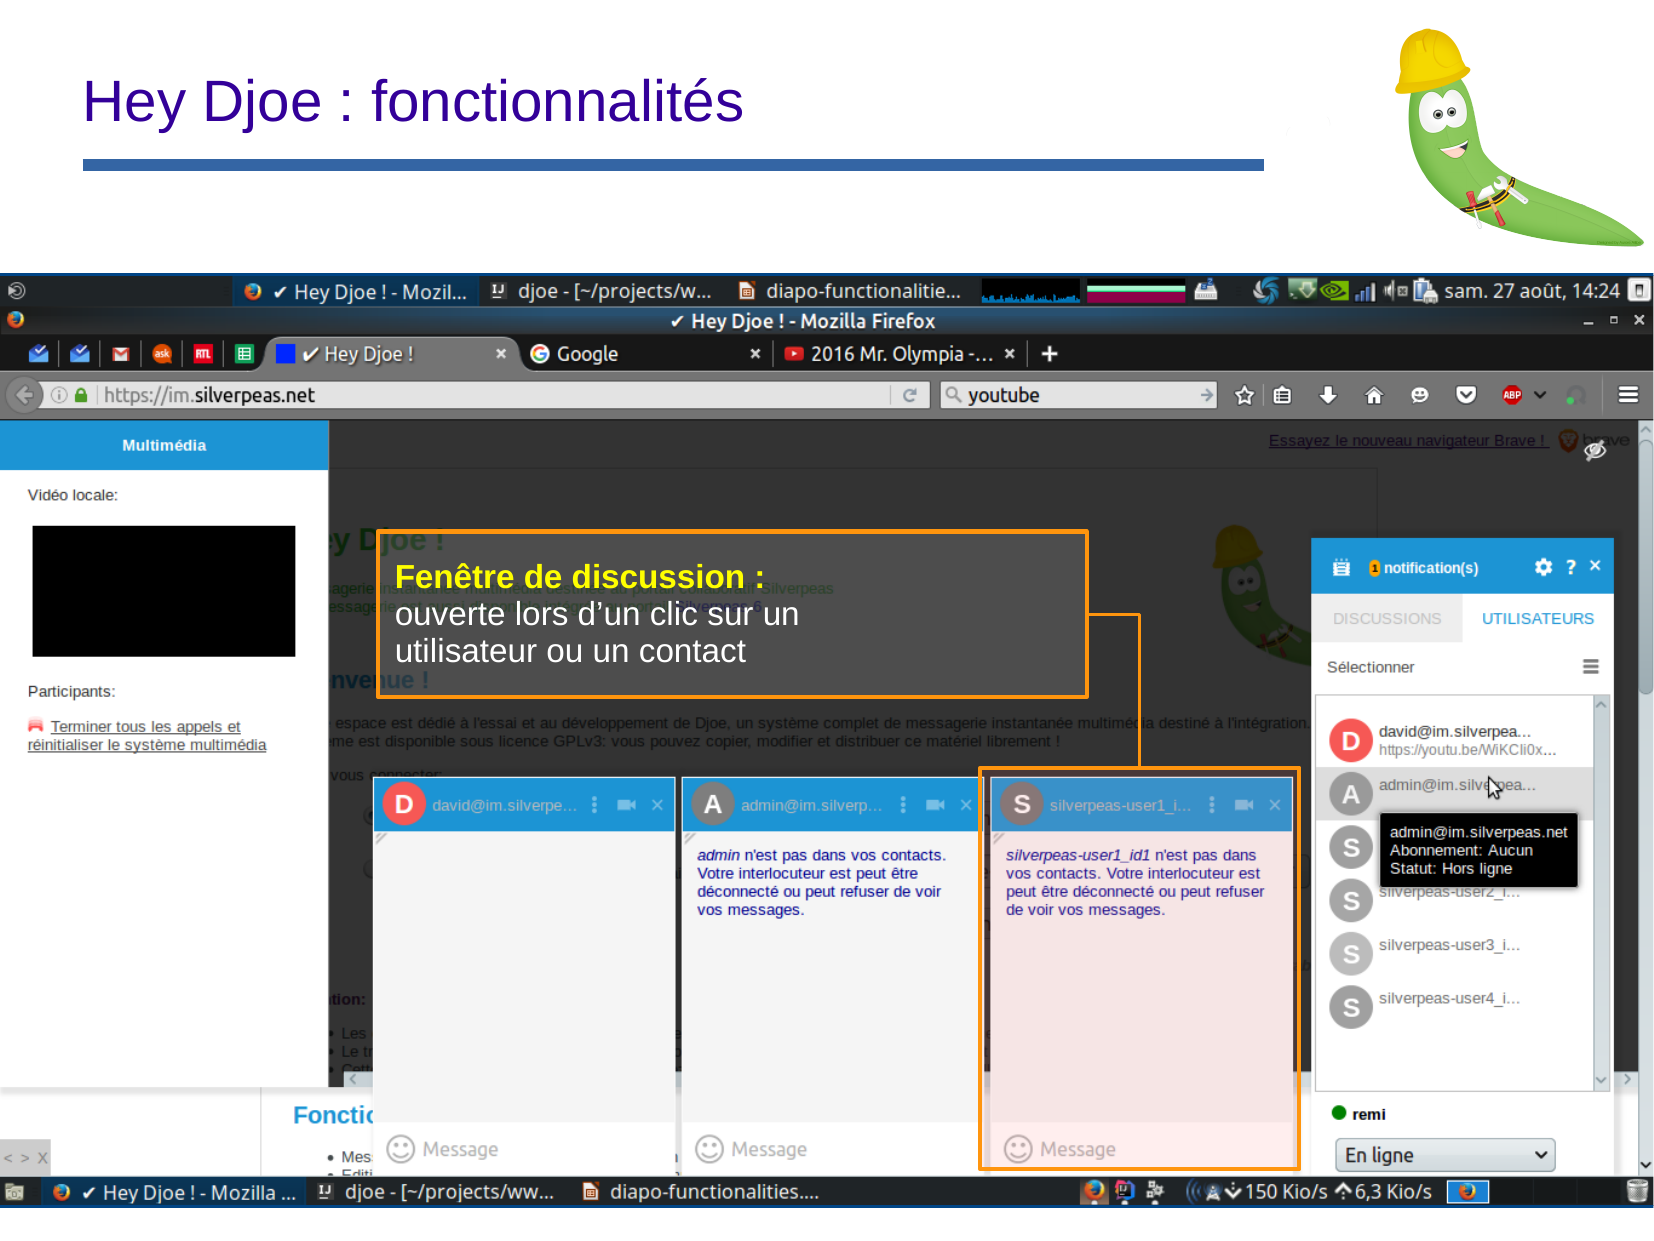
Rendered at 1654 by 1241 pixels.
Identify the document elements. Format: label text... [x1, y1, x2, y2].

picture [1286, 23, 1647, 248]
text_box Fenêtre de discussion : ouverte lors d’un clic sur un utilisateur ou un contact [377, 531, 1087, 697]
text_box [980, 767, 1300, 1170]
title Hey Djoe : fonctionnalités [82, 49, 1264, 154]
picture [0, 275, 1654, 1206]
